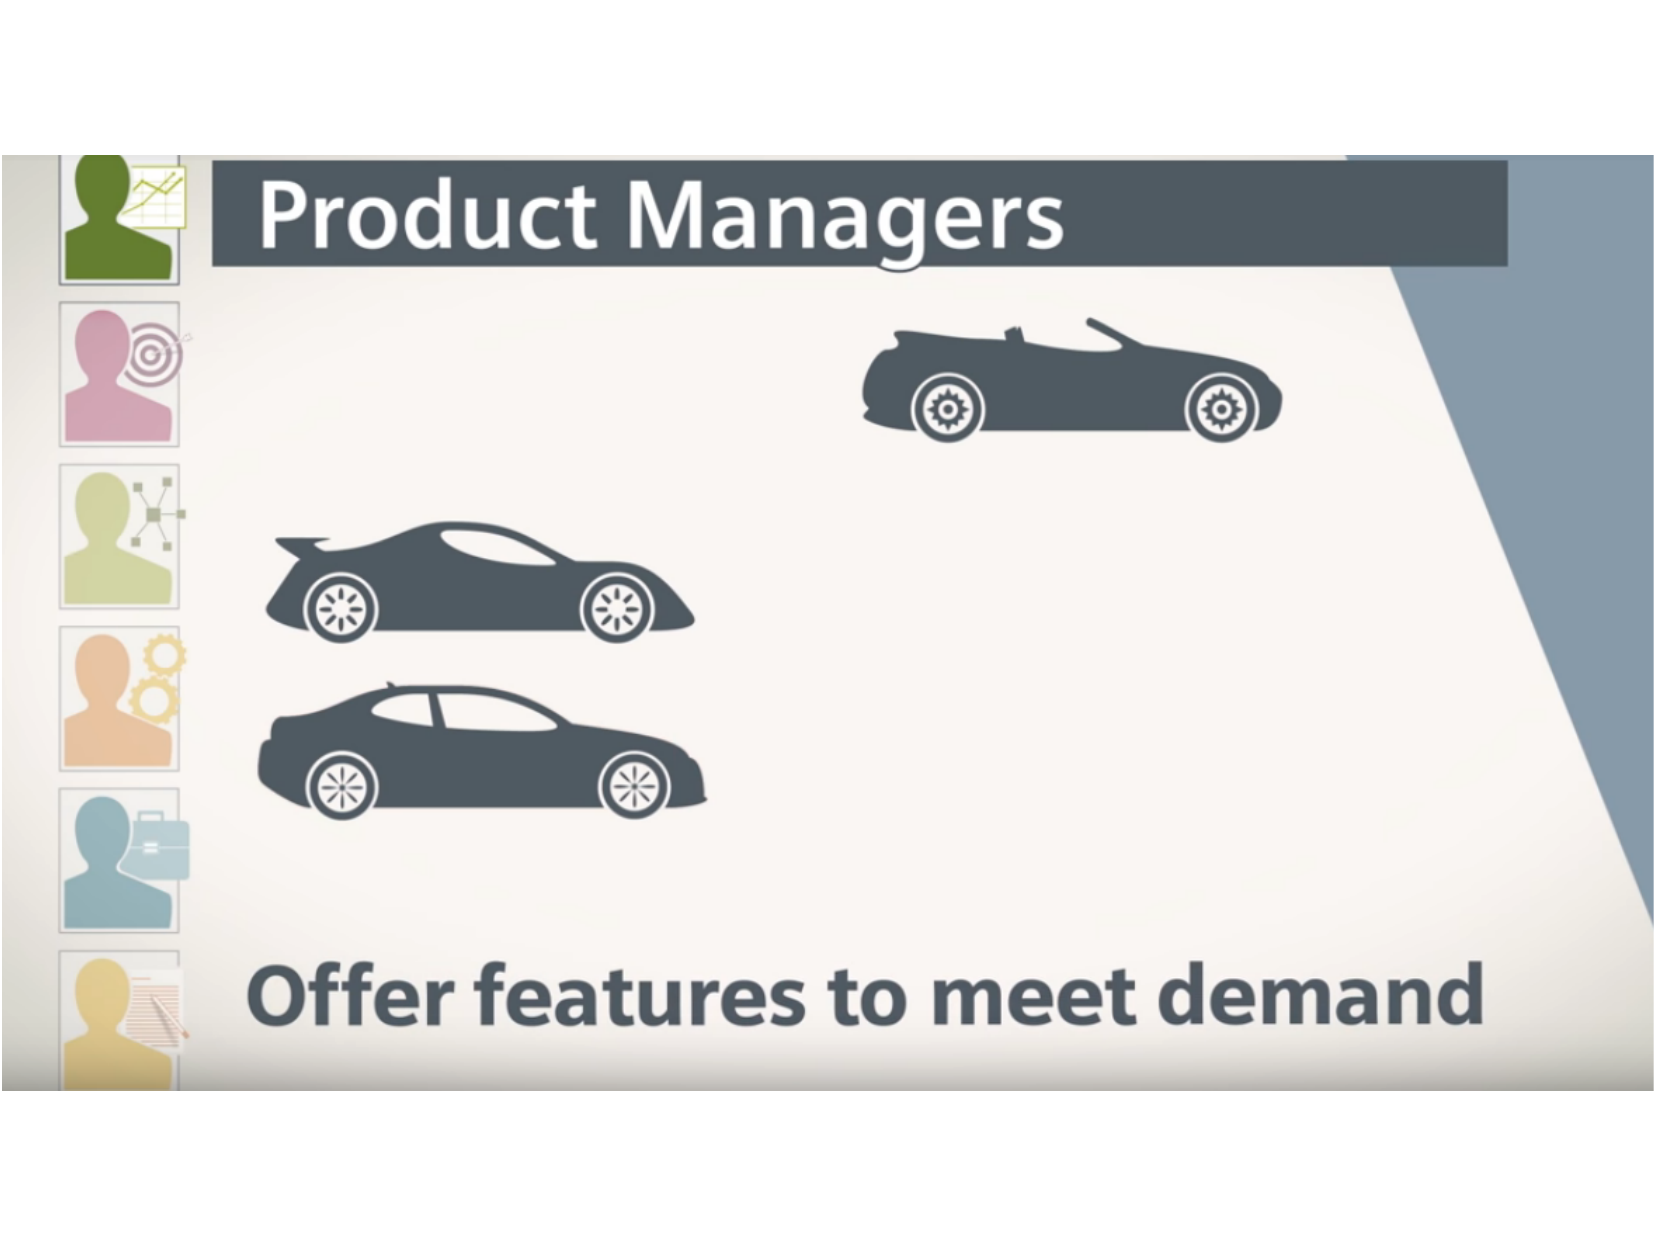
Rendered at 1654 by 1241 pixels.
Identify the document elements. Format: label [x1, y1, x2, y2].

picture [2, 155, 1654, 1091]
